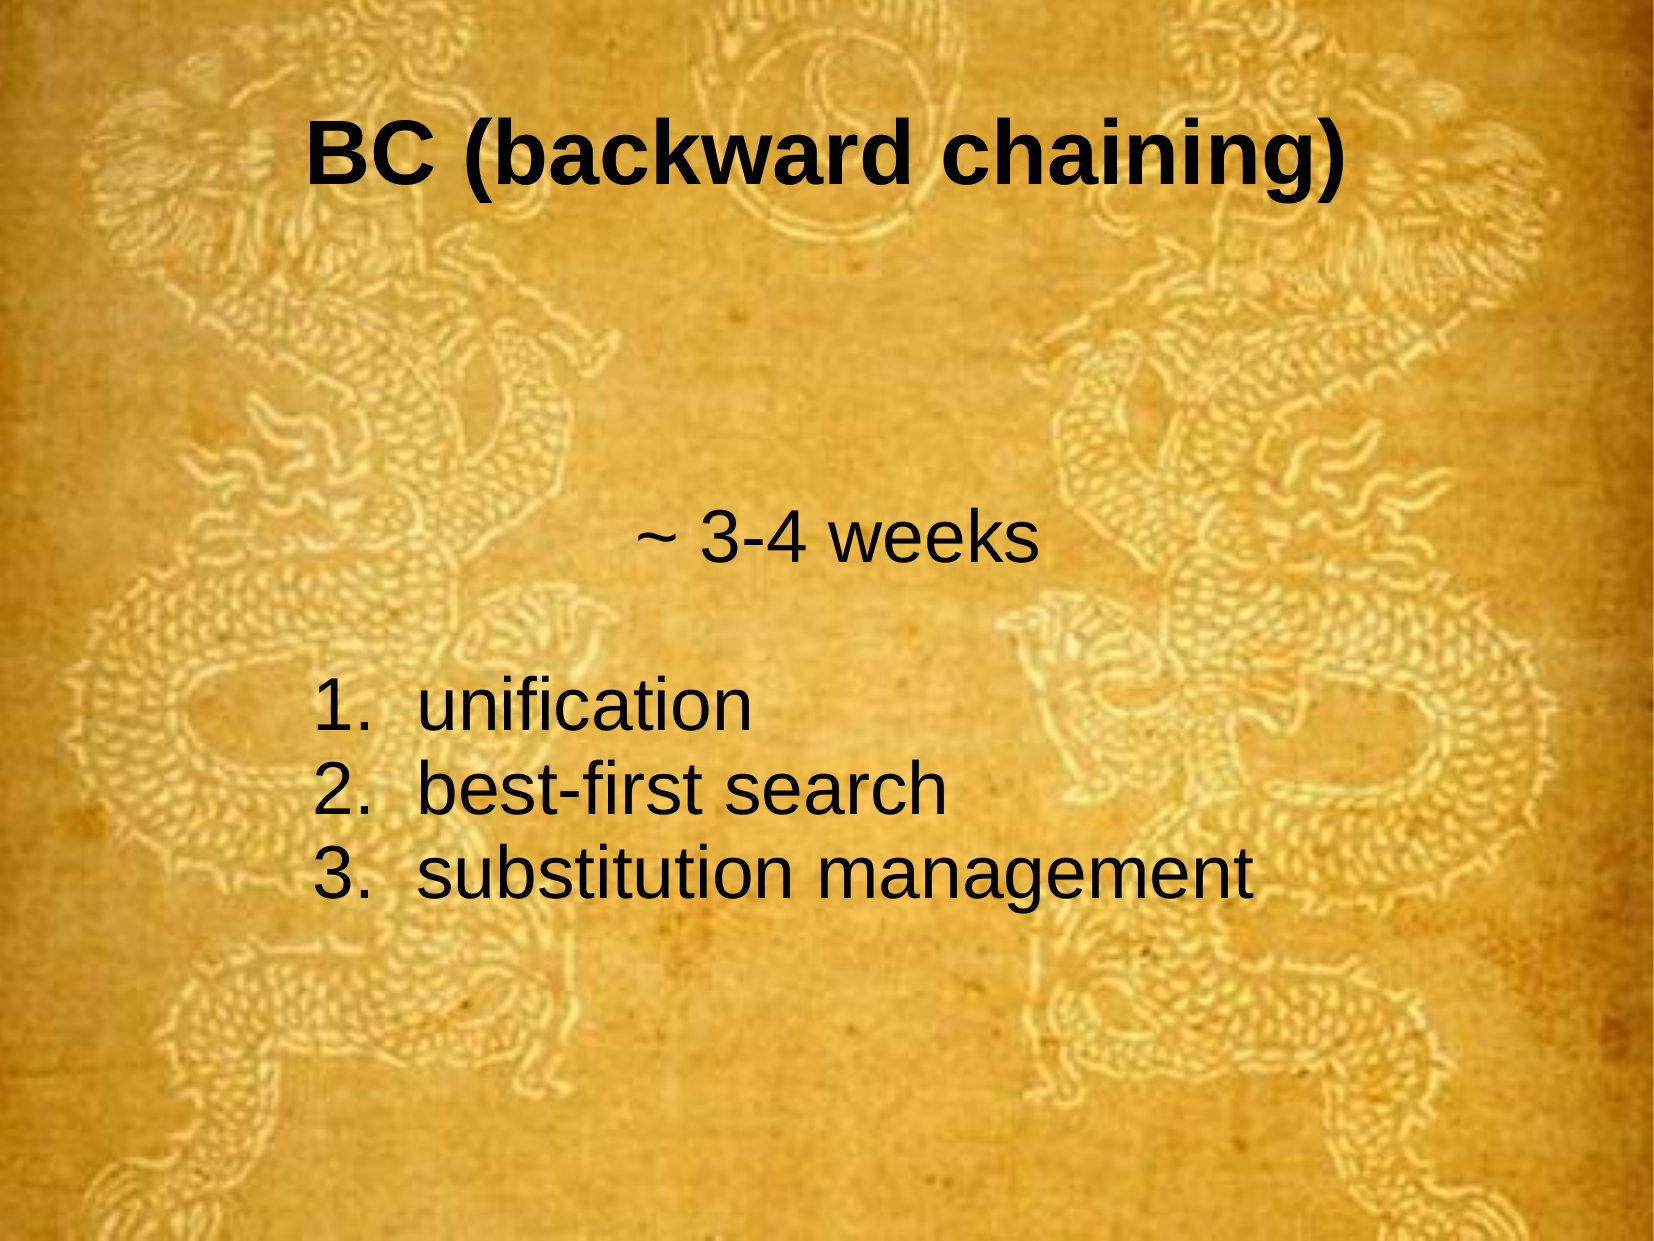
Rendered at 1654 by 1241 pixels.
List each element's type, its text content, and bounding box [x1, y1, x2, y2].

title BC (backward chaining) [82, 56, 1571, 250]
subtitle ~ 3-4 weeks 1. unification 2. best-first search 3. substitution management [312, 302, 1365, 1107]
picture [0, 0, 1654, 1241]
